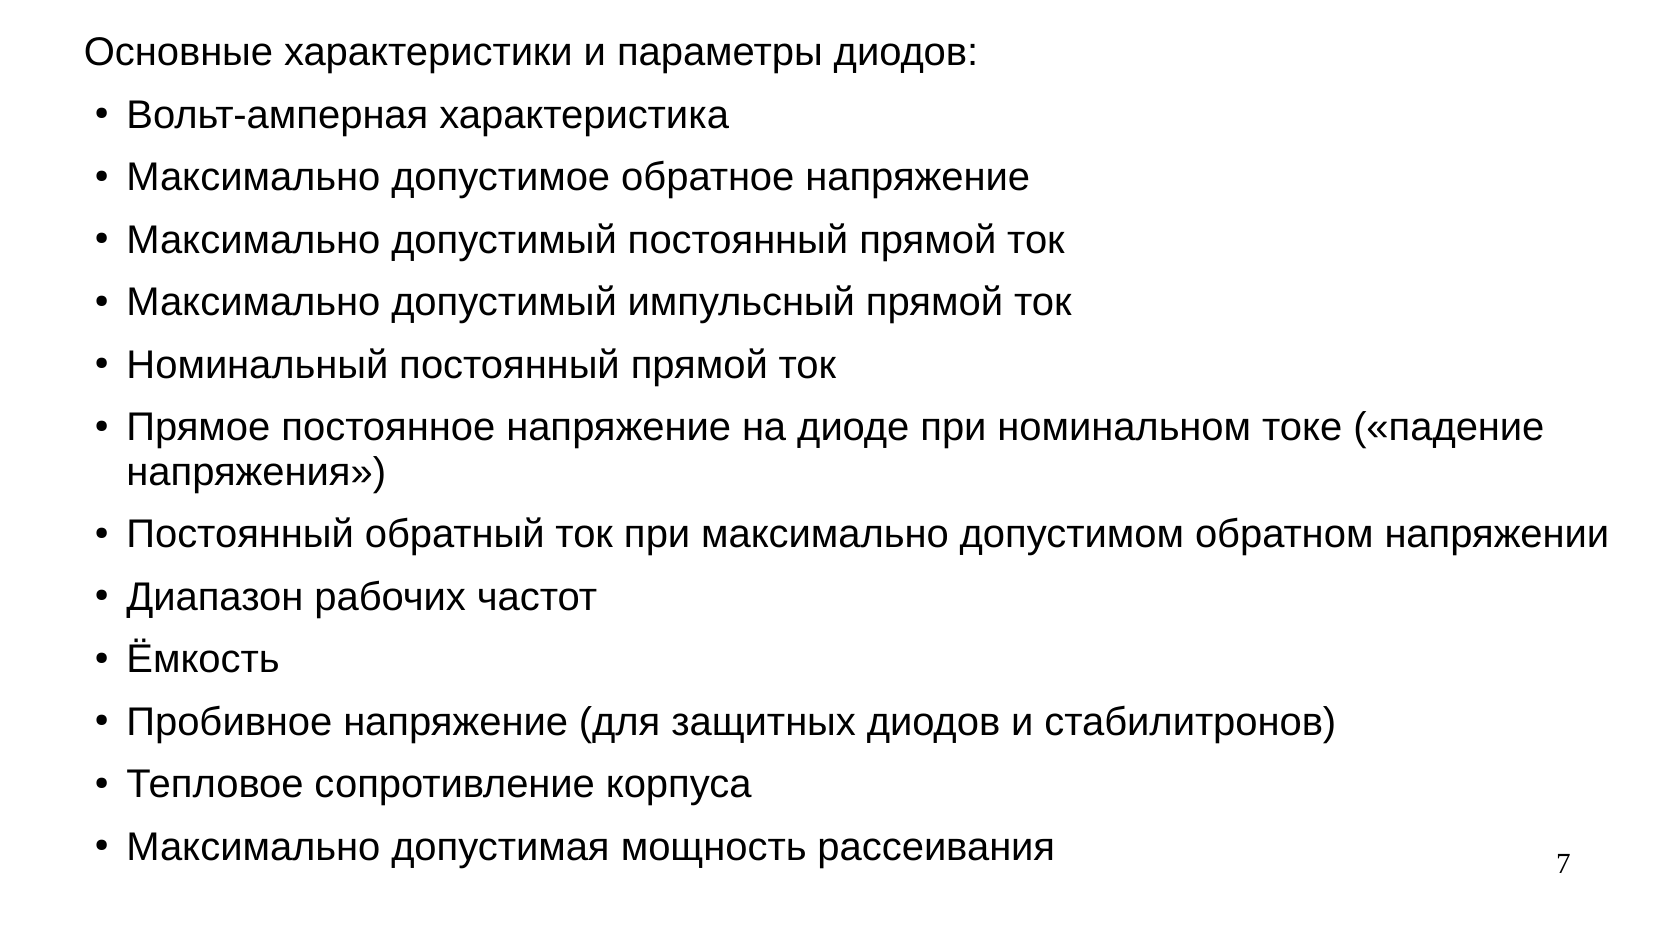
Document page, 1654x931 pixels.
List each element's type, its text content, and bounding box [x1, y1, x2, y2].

list Основные характеристики и параметры диодов: Вольт-амперная характеристика Максимально допустимое обратное напряжение Максимально допустимый постоянный прямой ток Максимально допустимый импульсный прямой ток Номинальный постоянный прямой ток Прямое постоянное напряжение на диоде при номинальном токе («падение напряжения») Постоянный обратный ток при максимально допустимом обратном напряжении Диапазон рабочих частот Ёмкость Пробивное напряжение (для защитных диодов и стабилитронов) Тепловое сопротивление корпуса Максимально допустимая мощность рассеивания [83, 29, 1625, 916]
